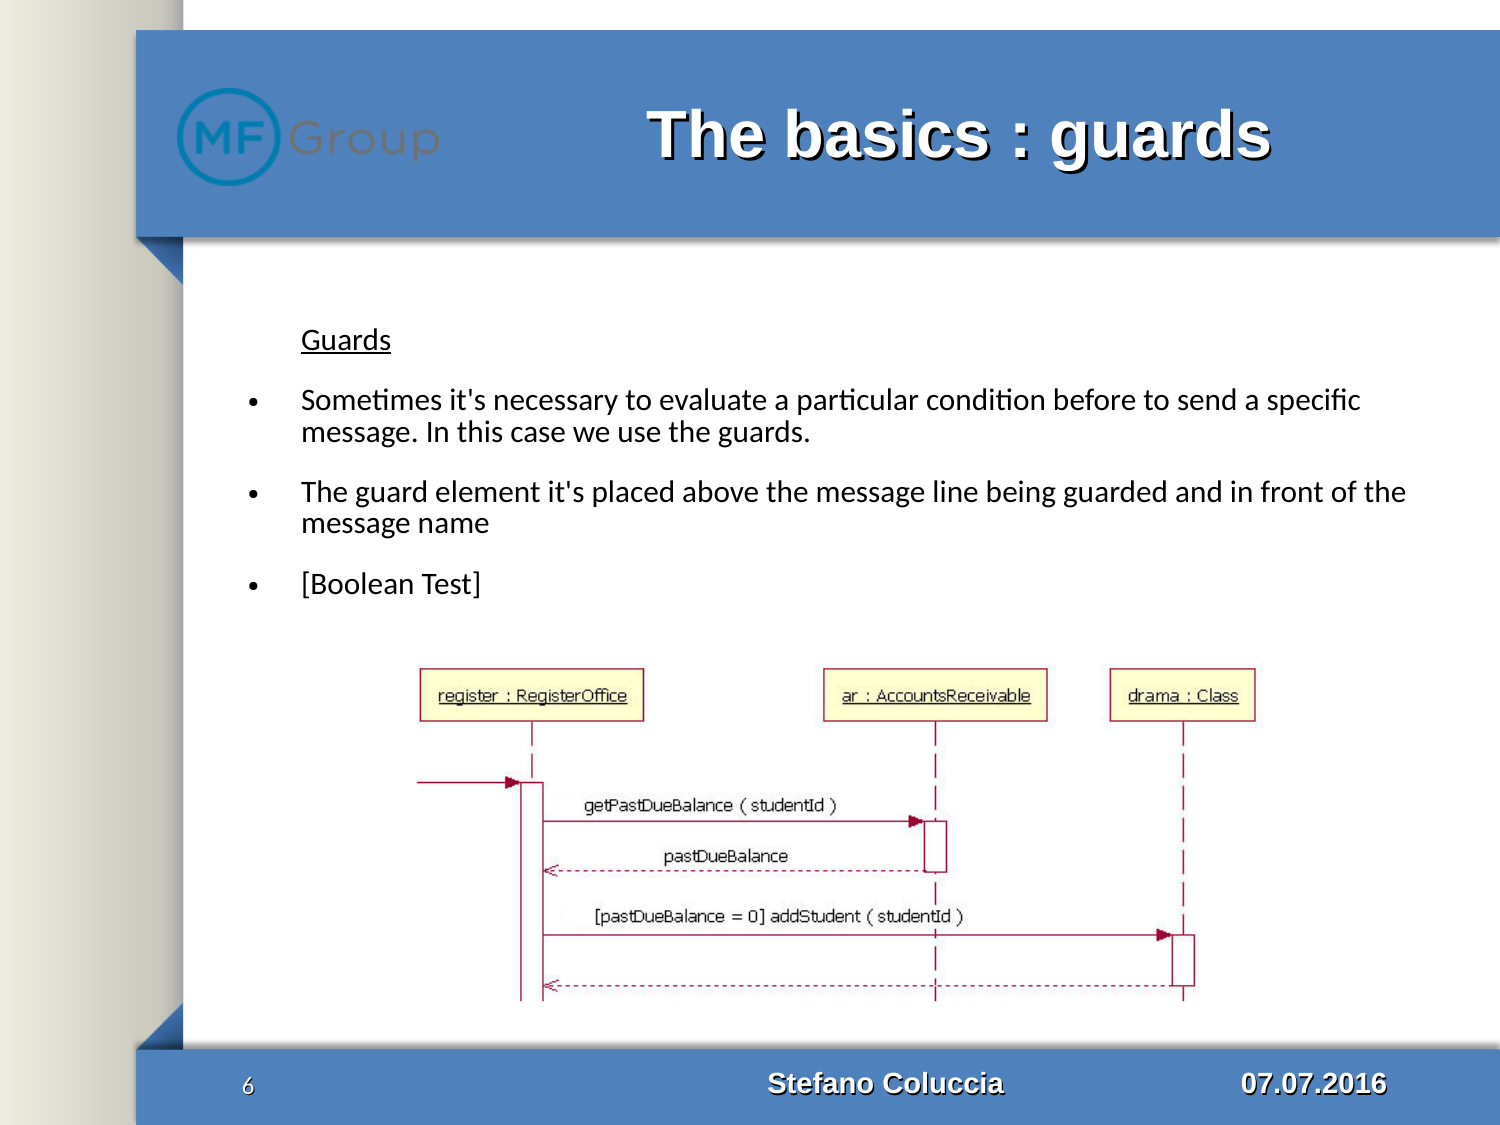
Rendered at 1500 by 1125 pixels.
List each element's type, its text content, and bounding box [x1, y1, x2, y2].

title The basics : guards [472, 57, 1447, 211]
title Stefano Coluccia [738, 1065, 1034, 1103]
list Guards Sometimes it's necessary to evaluate a particular condition before to send a specific message. In this case we use the guards. The guard element it's placed above the message line being guarded and in front of the message name [Boolean Test] [230, 265, 1447, 1009]
title 07.07.2016 [1151, 1065, 1477, 1103]
picture [0, 0, 1500, 1125]
